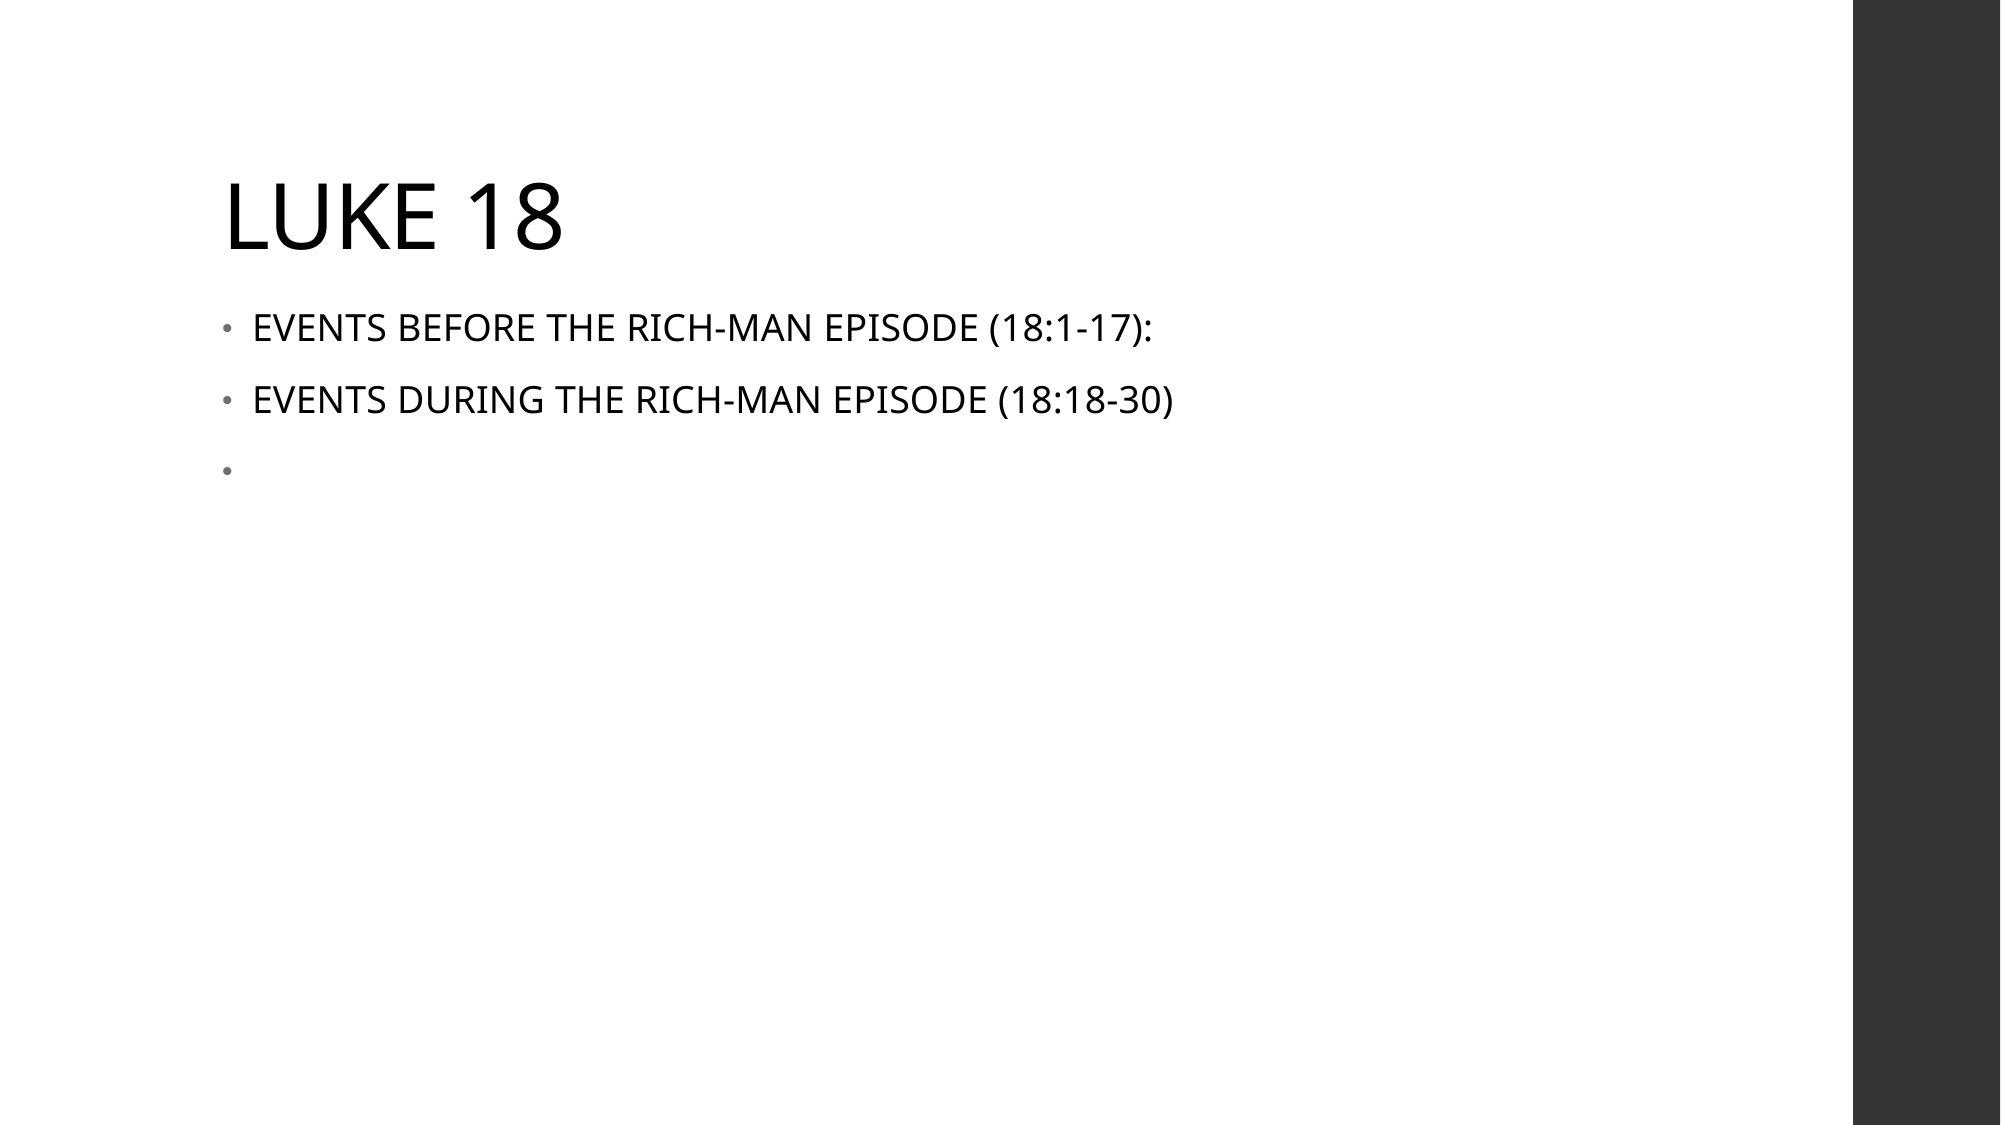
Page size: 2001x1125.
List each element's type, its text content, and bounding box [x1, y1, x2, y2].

list EVENTS BEFORE THE RICH-MAN EPISODE (18:1-17): EVENTS DURING THE RICH-MAN EPISODE (18:18-30) [206, 299, 1617, 1014]
title LUKE 18 [206, 60, 1797, 278]
